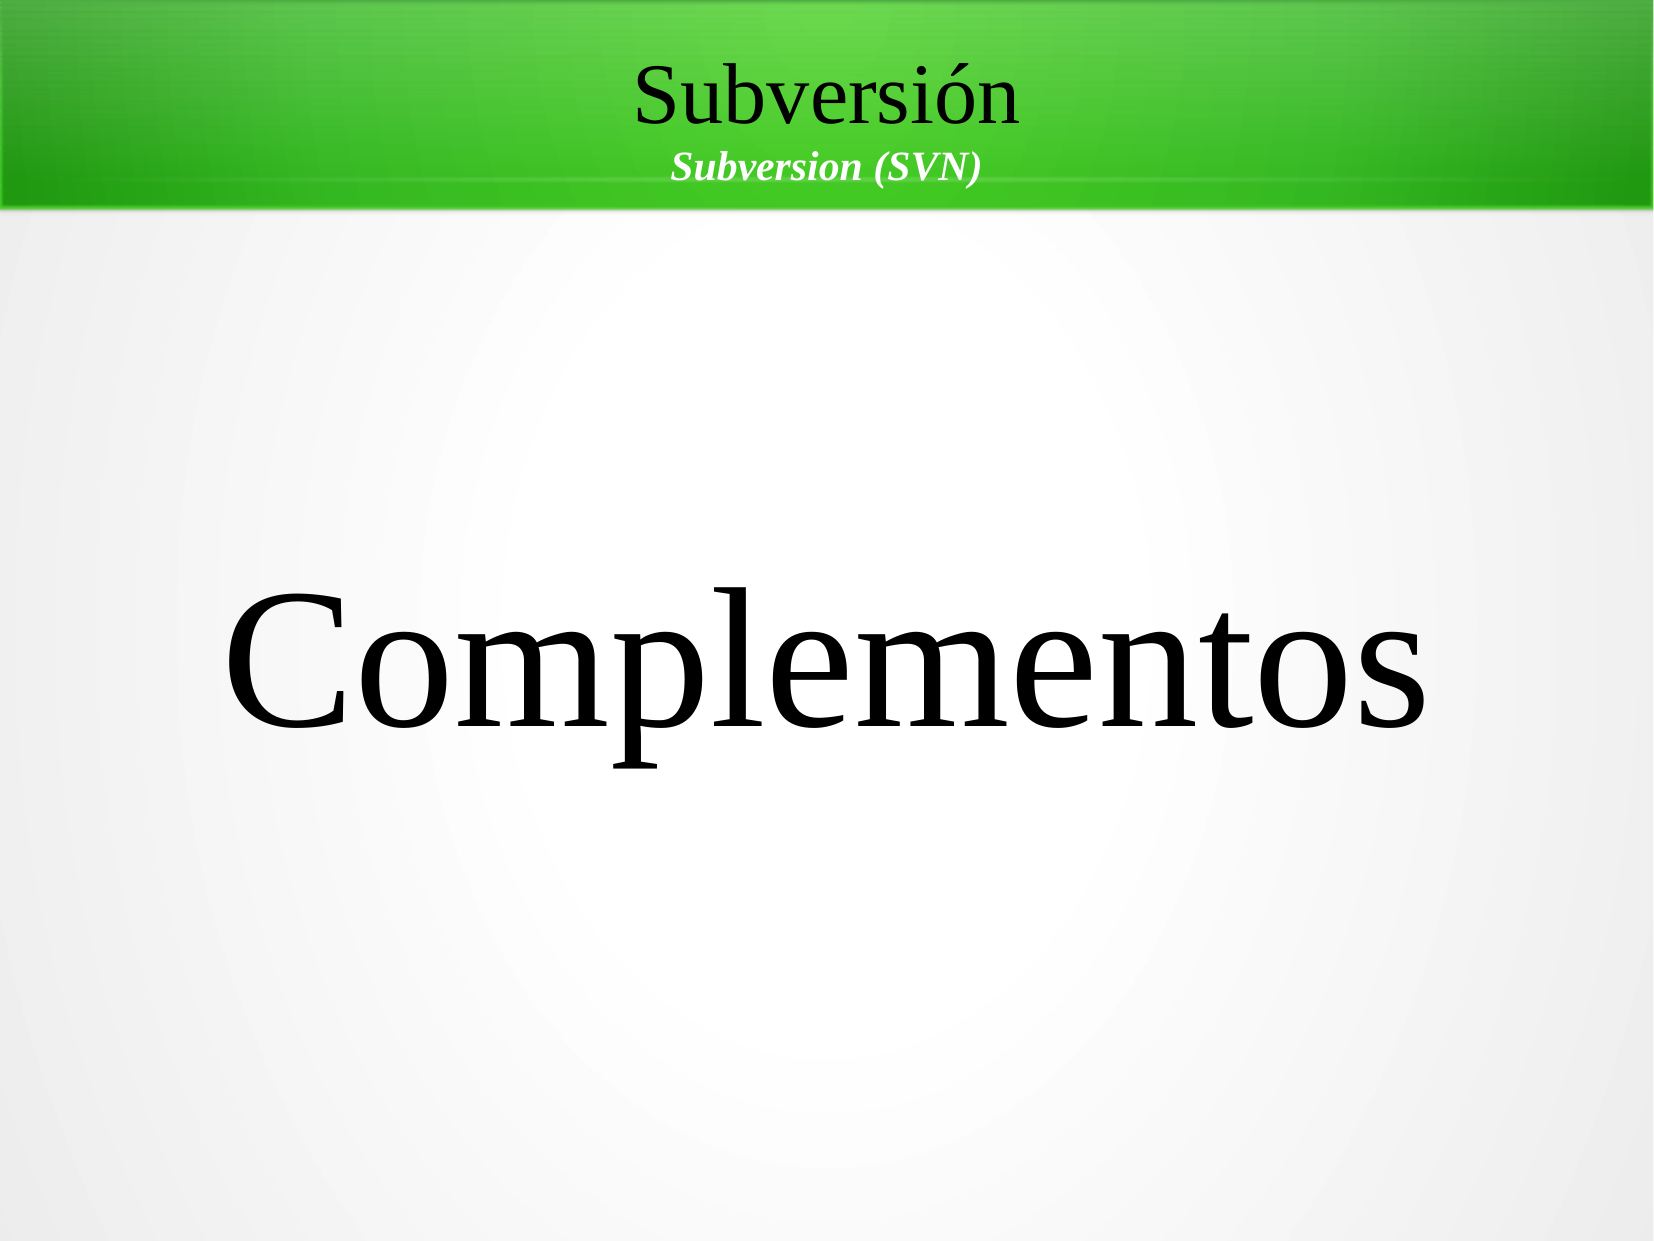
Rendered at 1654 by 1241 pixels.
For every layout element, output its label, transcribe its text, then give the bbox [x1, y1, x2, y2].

title Subversión Subversion (SVN) [82, 46, 1571, 190]
picture [0, 0, 1654, 1241]
subtitle Complementos [82, 299, 1571, 1019]
